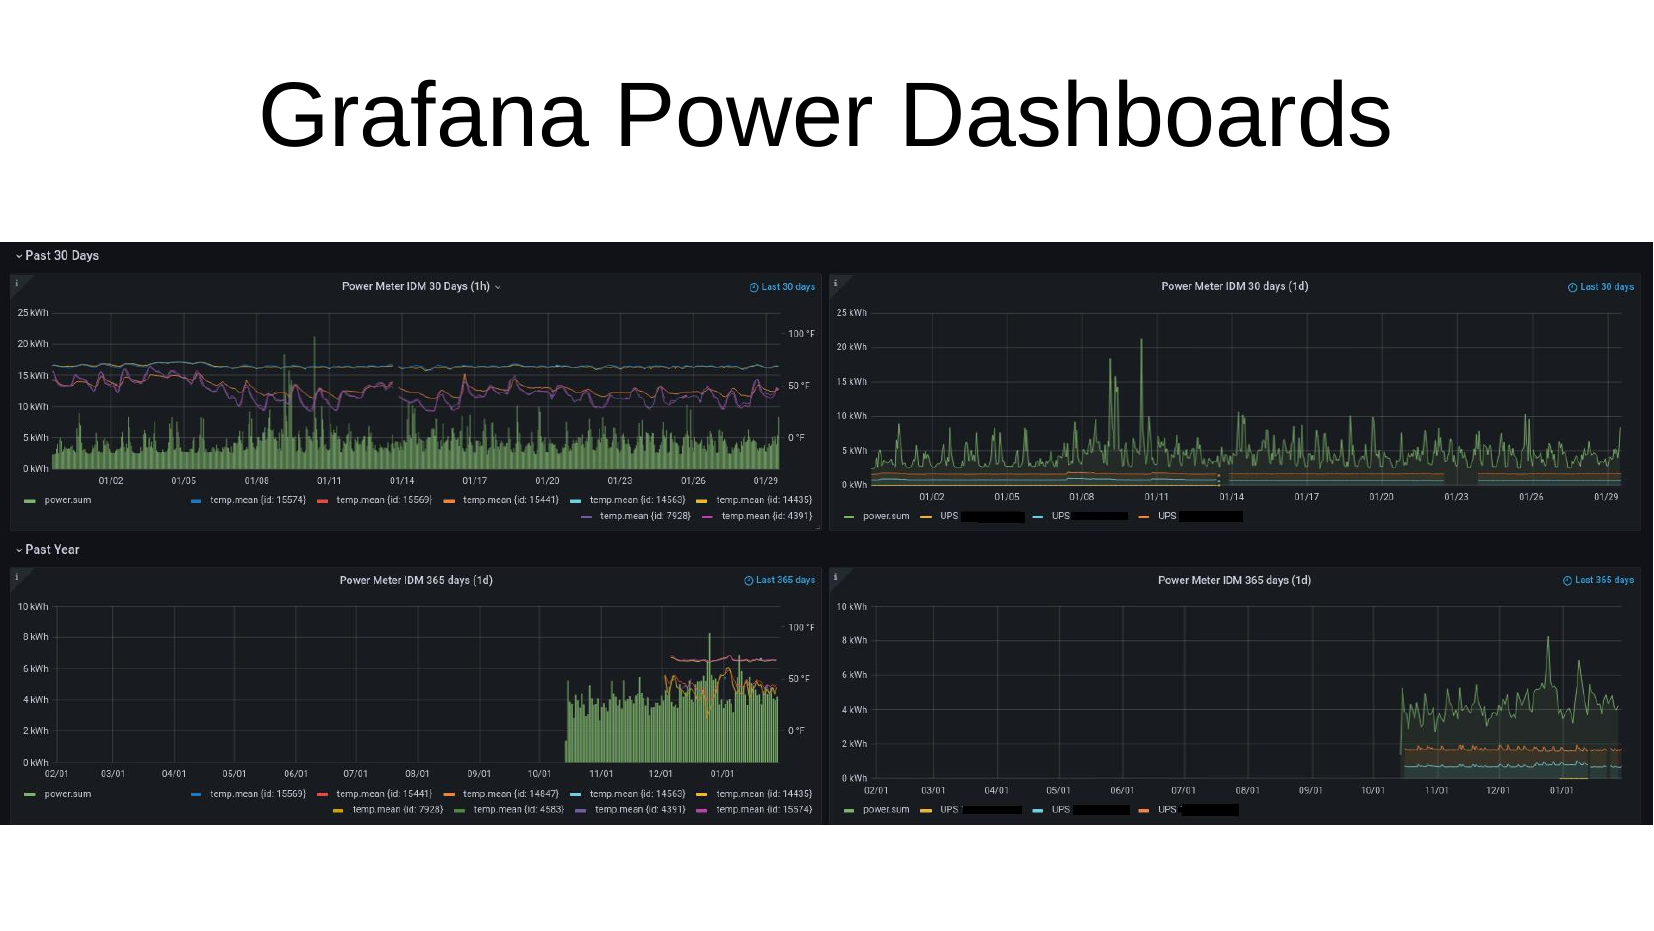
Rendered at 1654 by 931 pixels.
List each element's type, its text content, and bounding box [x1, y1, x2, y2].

picture [0, 242, 1653, 826]
title Grafana Power Dashboards [82, 37, 1571, 193]
